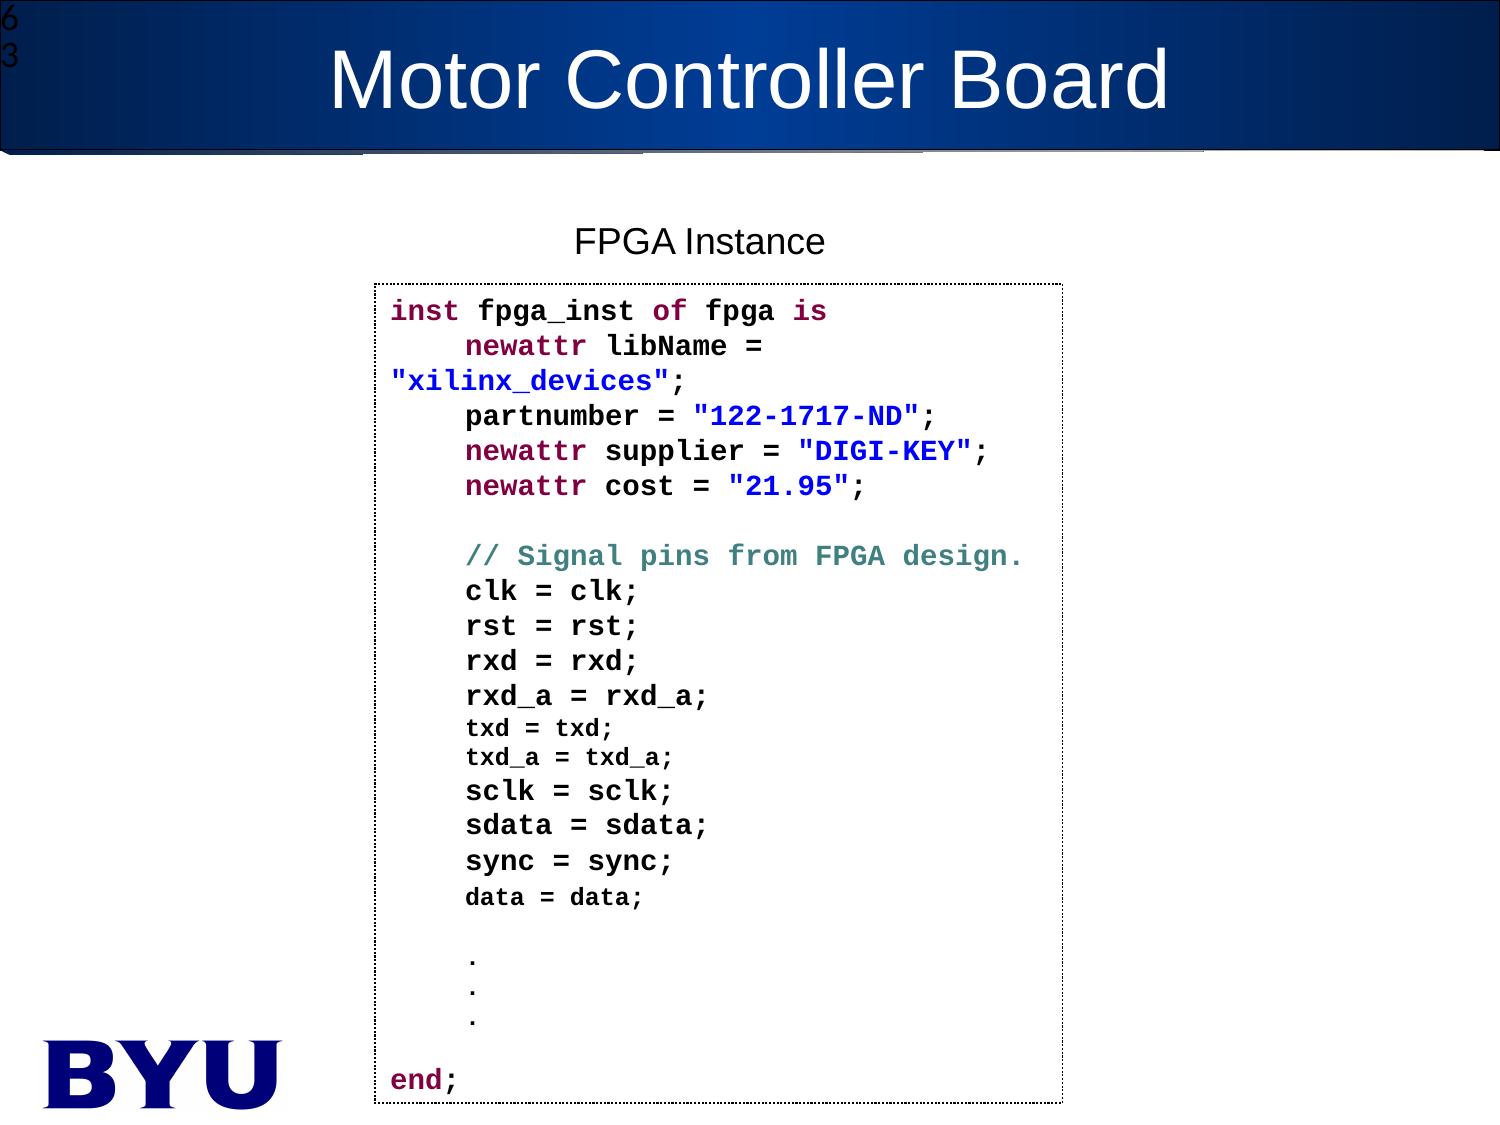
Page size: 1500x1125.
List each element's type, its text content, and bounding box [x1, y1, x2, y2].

text_box inst fpga_inst of fpga is newattr libName = "xilinx_devices"; partnumber = "122-1717-ND"; newattr supplier = "DIGI-KEY"; newattr cost = "21.95"; // Signal pins from FPGA design. clk = clk; rst = rst; rxd = rxd; rxd_a = rxd_a; txd = txd; txd_a = txd_a; sclk = sclk; sdata = sdata; sync = sync; data = data; . . . end; [374, 283, 1063, 1103]
text_box FPGA Instance [558, 201, 879, 277]
picture [37, 1039, 288, 1111]
title Motor Controller Board [75, 0, 1425, 150]
